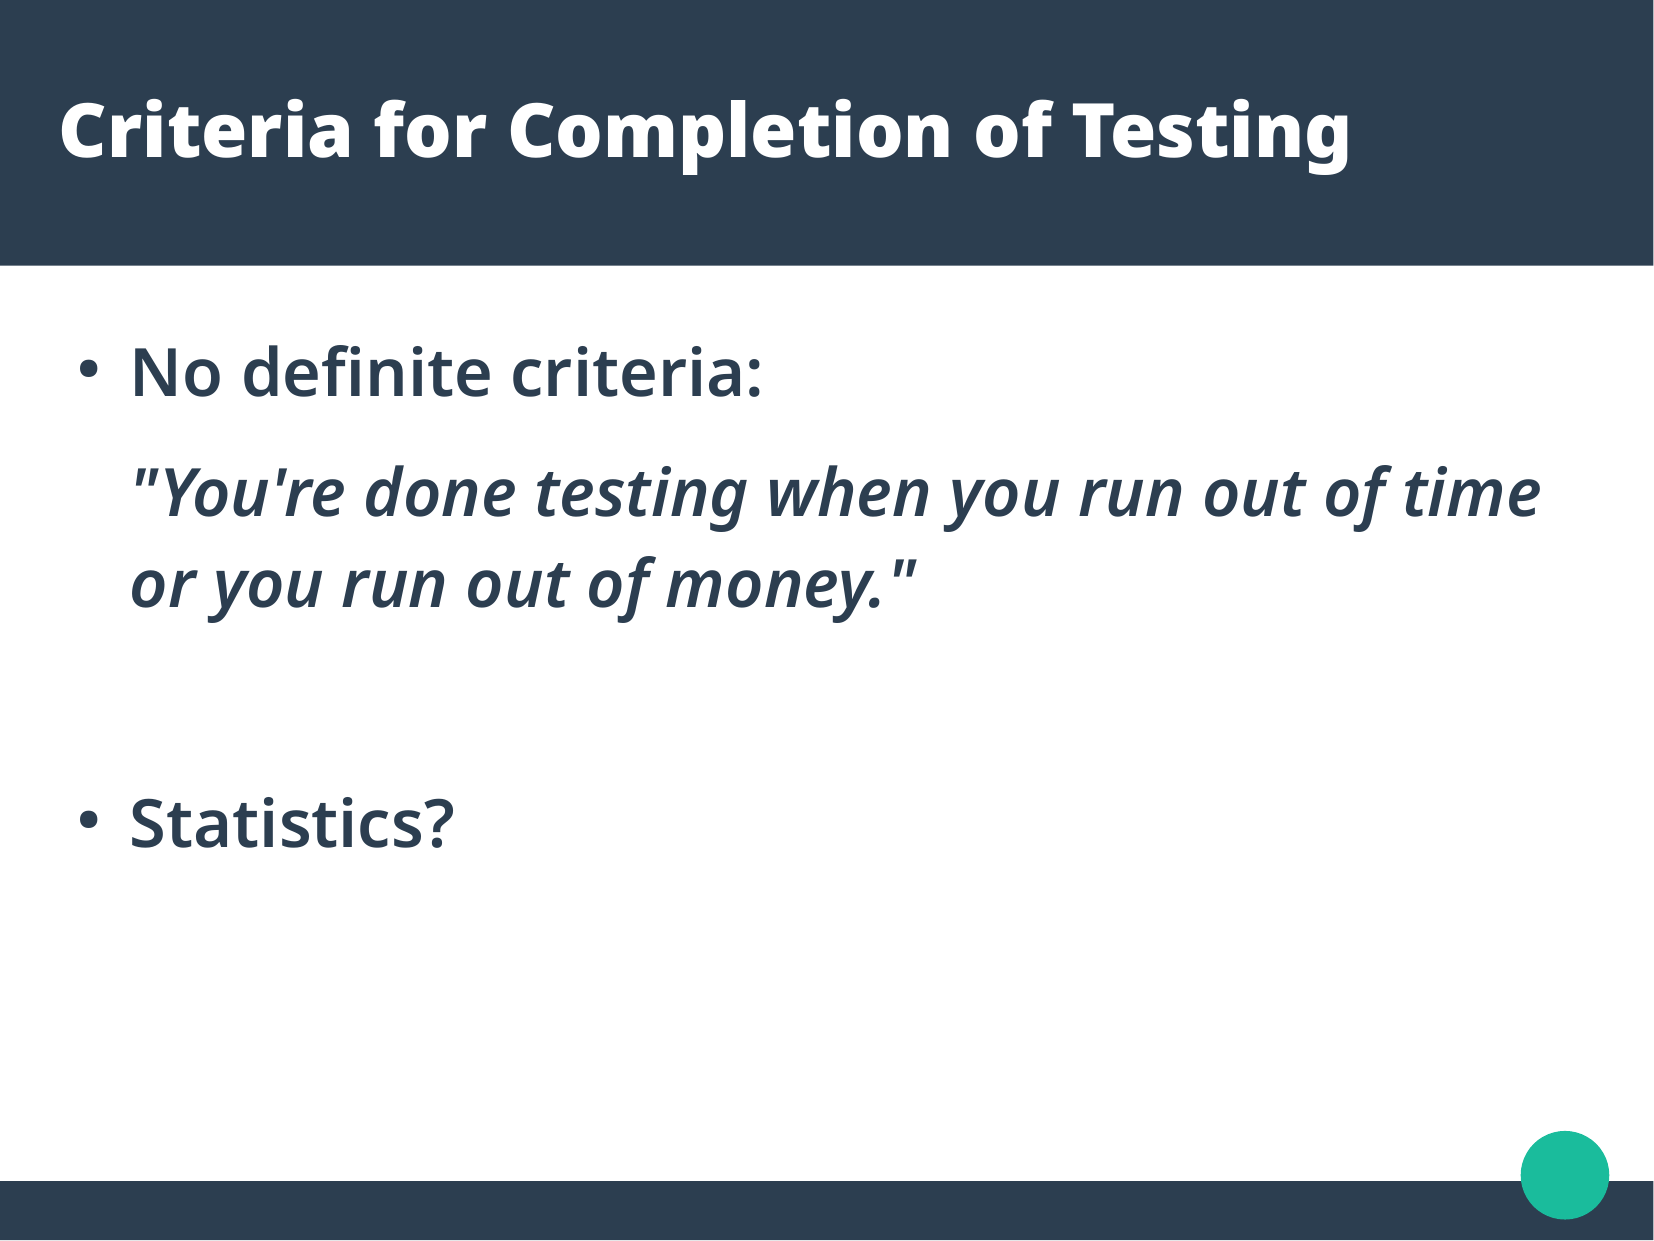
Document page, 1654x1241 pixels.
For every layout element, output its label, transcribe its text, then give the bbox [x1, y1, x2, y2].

list No definite criteria: "You're done testing when you run out of time or you run out of money." Statistics? [59, 324, 1595, 1152]
title Criteria for Completion of Testing [59, 49, 1595, 207]
